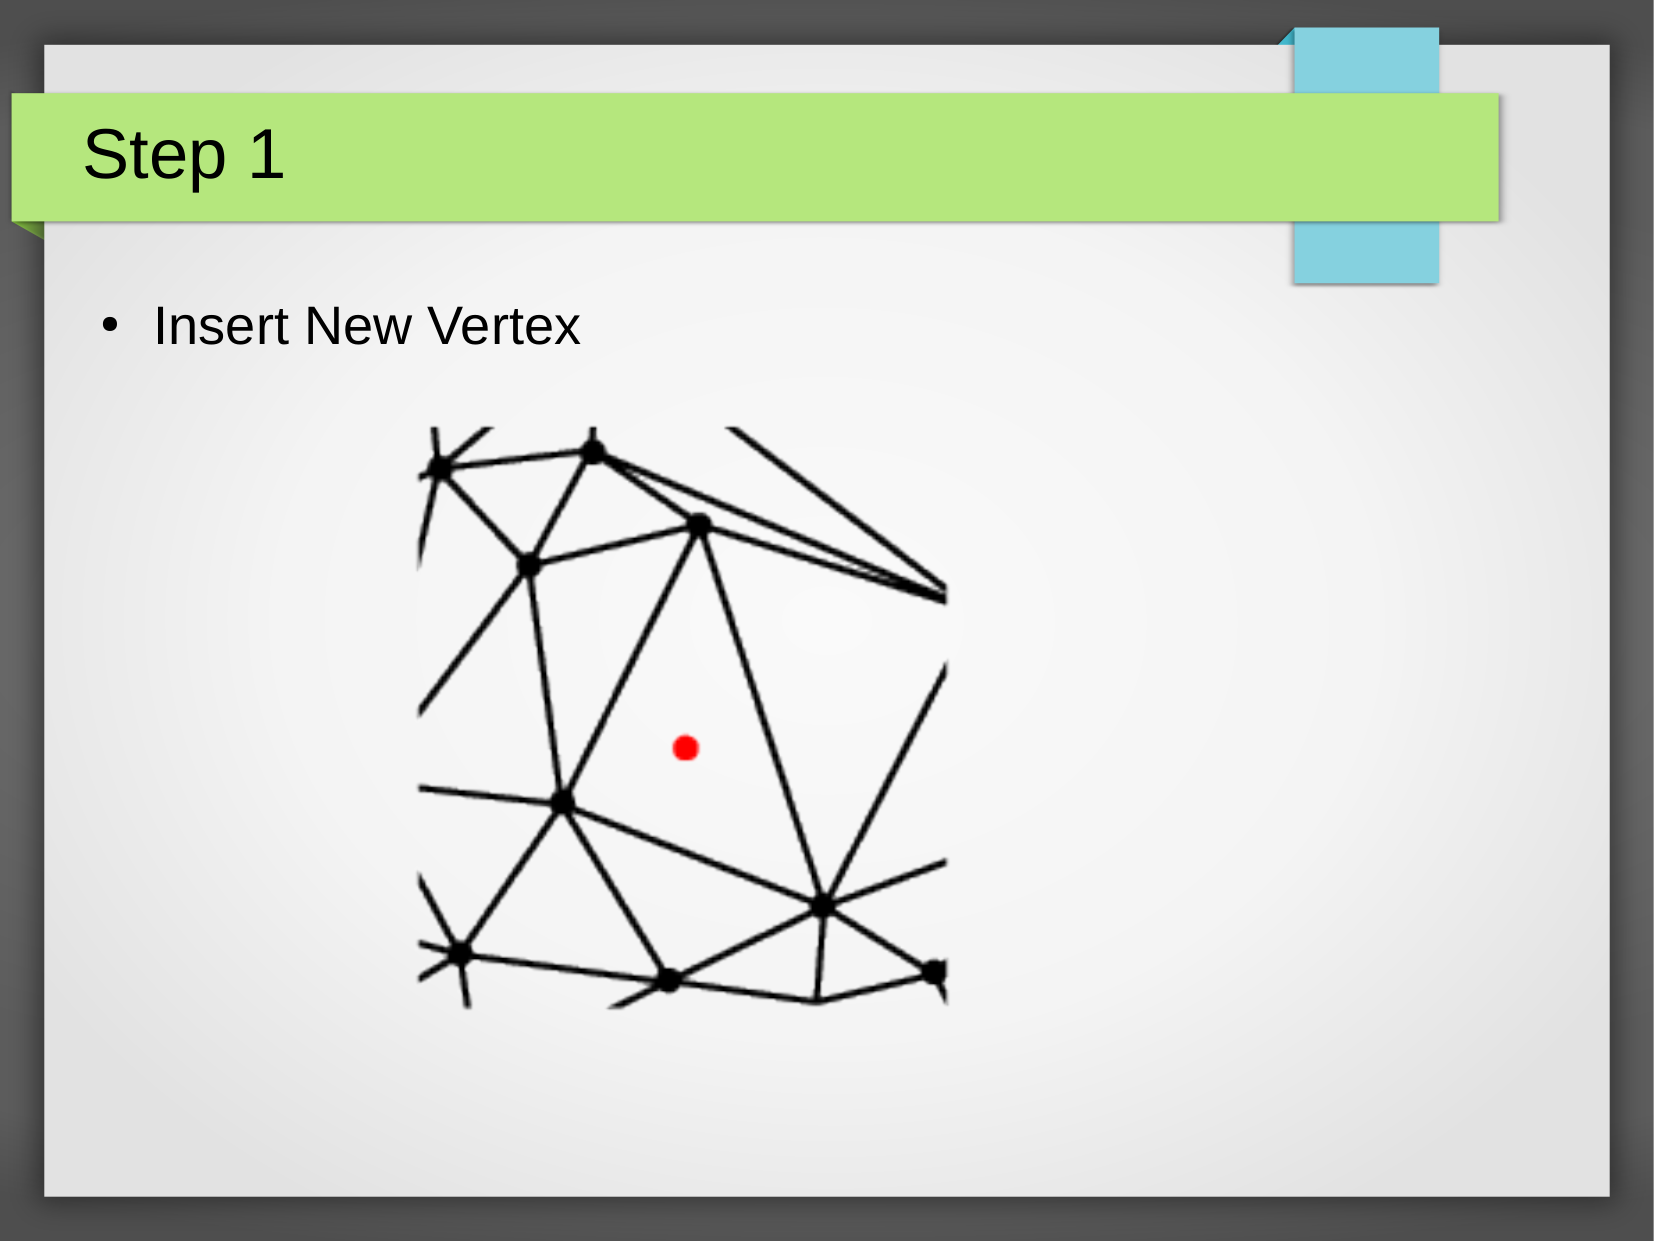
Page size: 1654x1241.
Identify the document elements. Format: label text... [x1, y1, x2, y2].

title Step 1 [82, 94, 1264, 213]
list Insert New Vertex [82, 295, 1571, 1015]
picture [0, 0, 1654, 1241]
